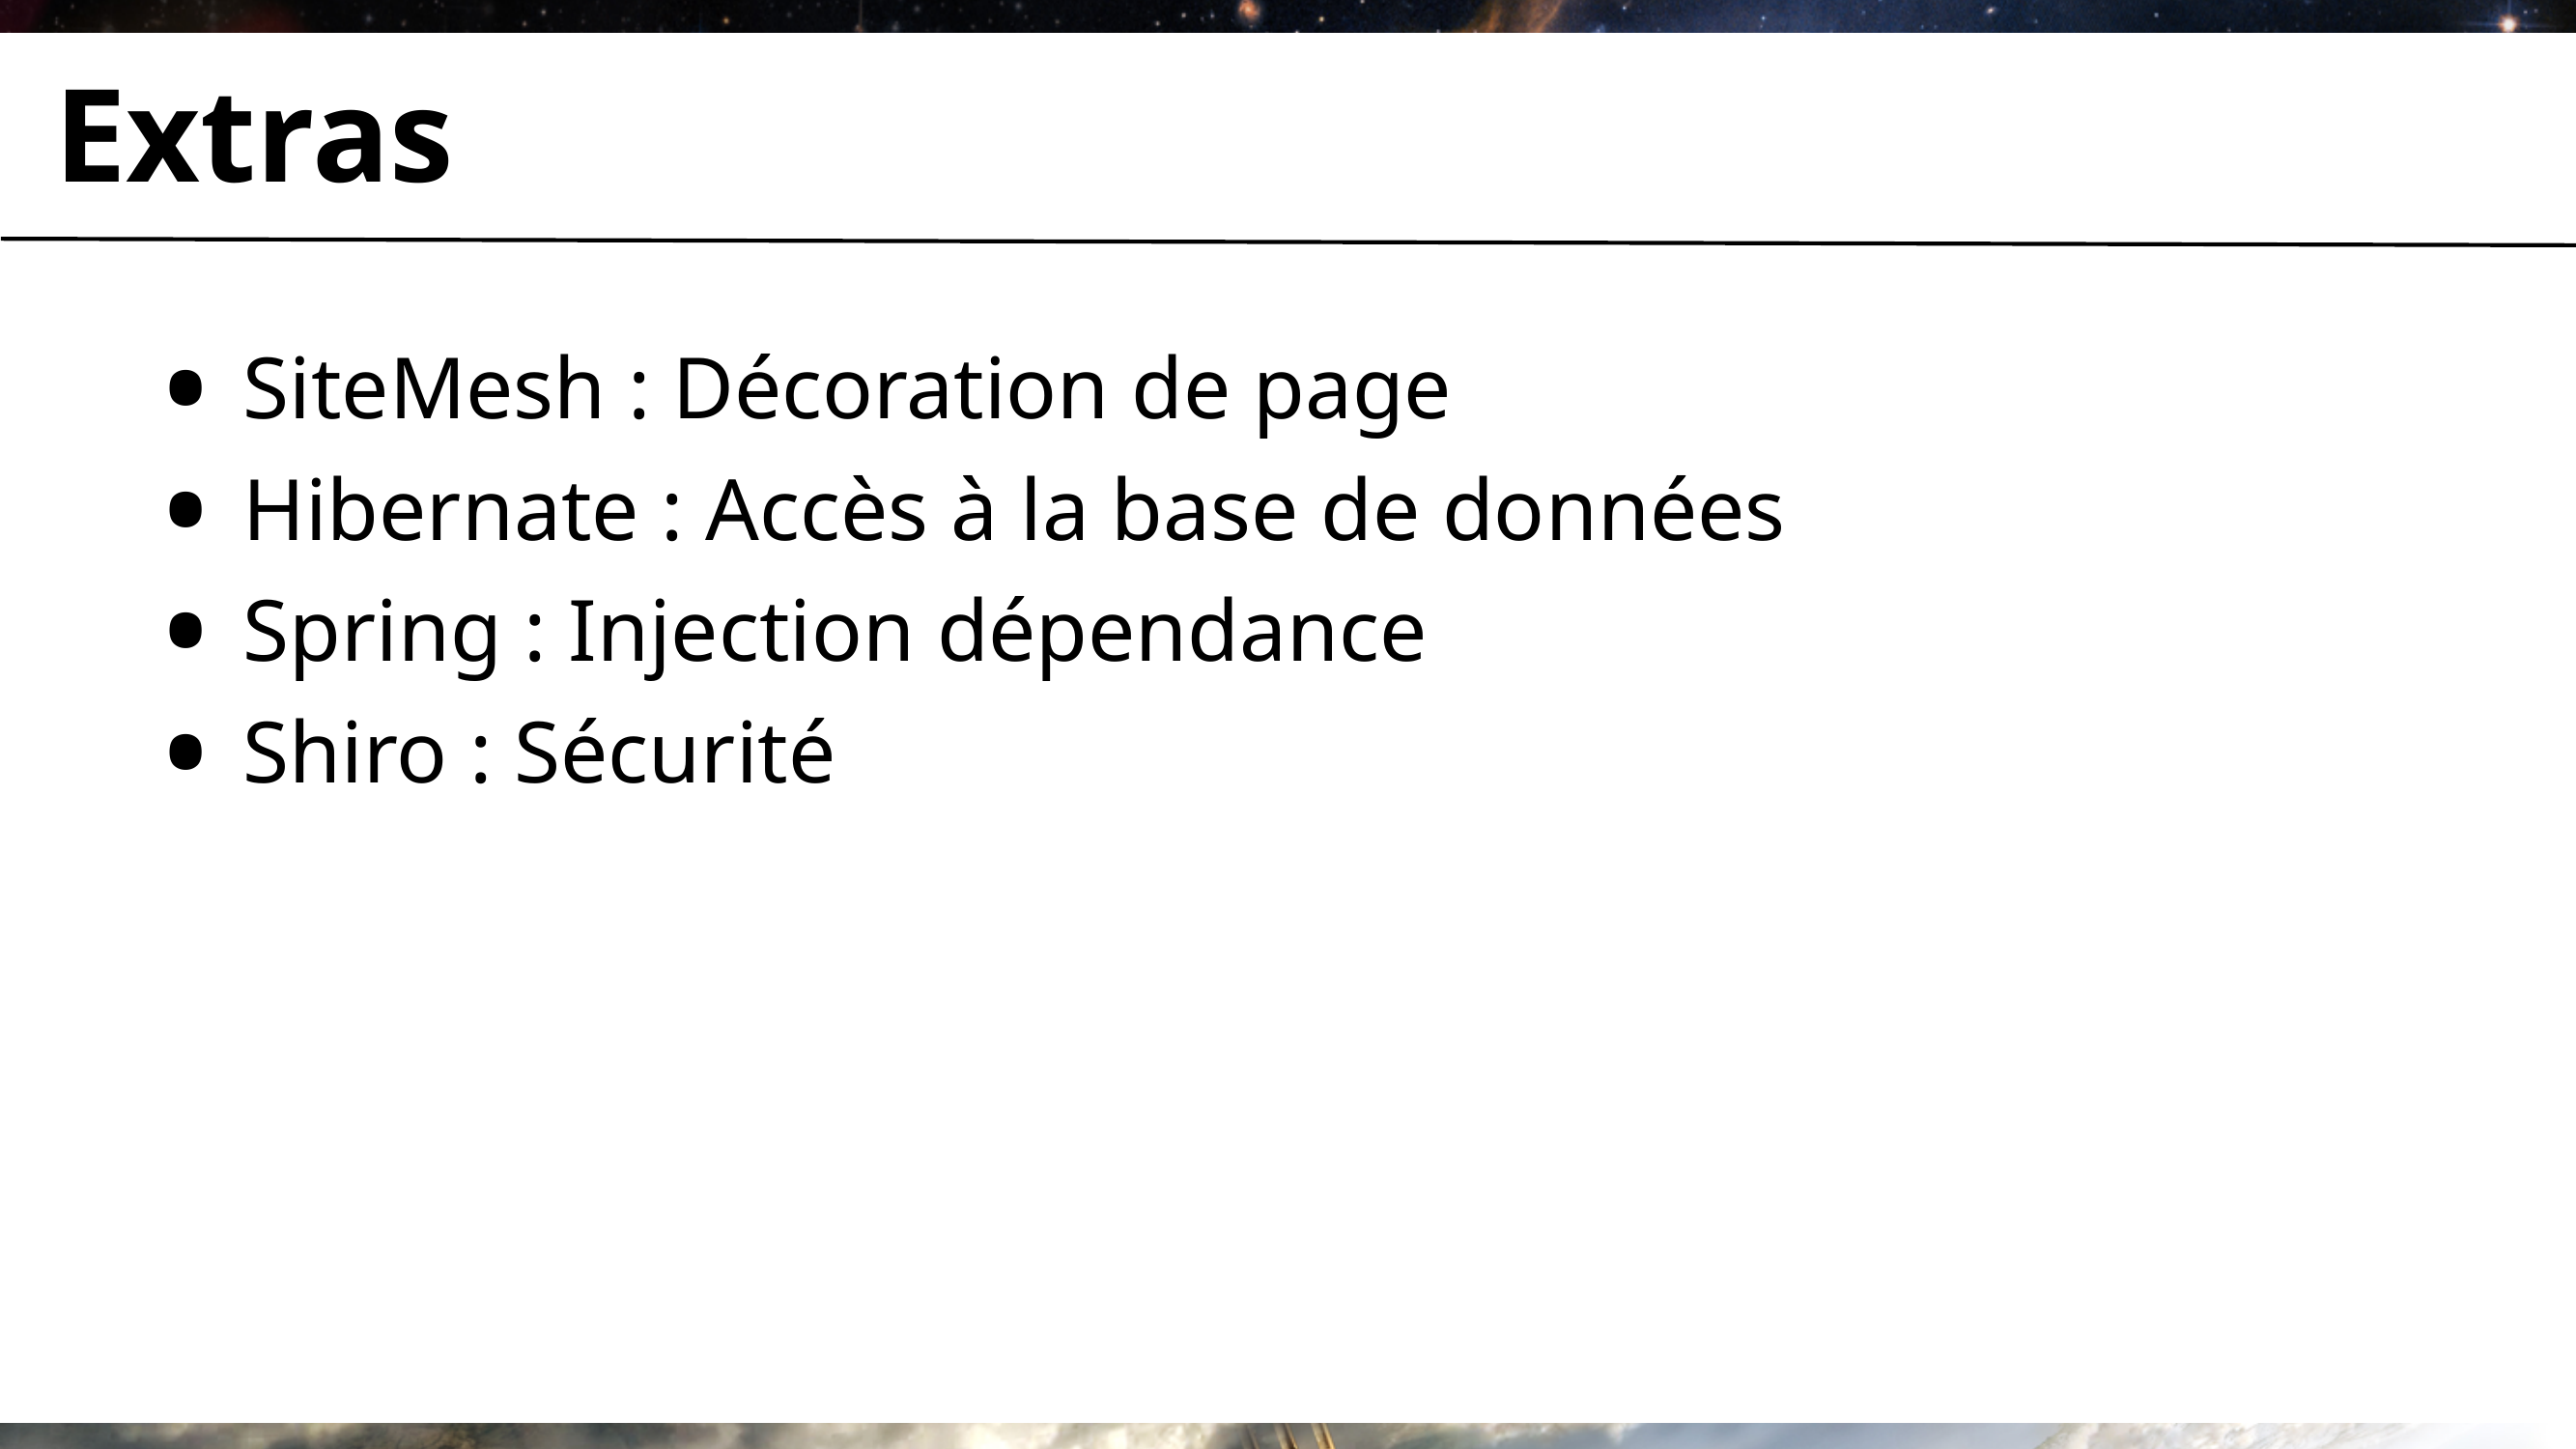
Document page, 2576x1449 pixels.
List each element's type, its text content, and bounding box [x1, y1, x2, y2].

list SiteMesh : Décoration de page Hibernate : Accès à la base de données Spring : Injection dépendance Shiro : Sécurité [116, 326, 2457, 1387]
picture [0, 1423, 2576, 1449]
picture [0, 0, 2576, 33]
title Extras [45, 12, 2528, 250]
